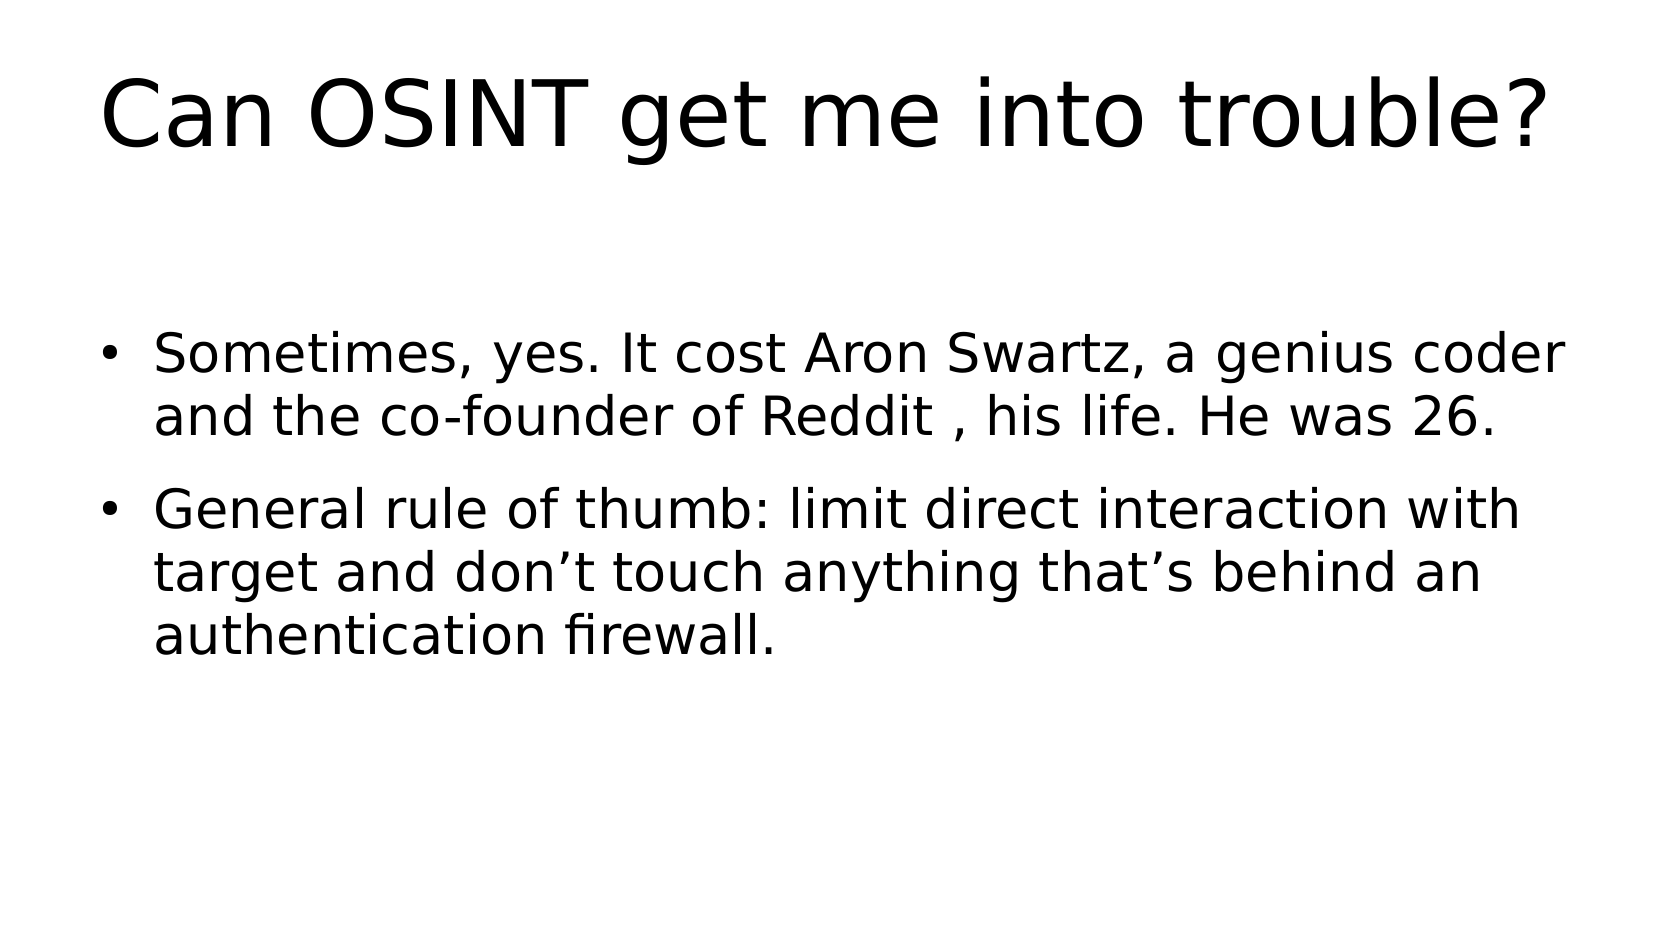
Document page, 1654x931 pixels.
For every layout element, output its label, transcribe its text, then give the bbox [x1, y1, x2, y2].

list Sometimes, yes. It cost Aron Swartz, a genius coder and the co-founder of Reddit , his life. He was 26. General rule of thumb: limit direct interaction with target and don’t touch anything that’s behind an authentication firewall. [82, 322, 1571, 766]
title Can OSINT get me into trouble? [82, 37, 1571, 193]
